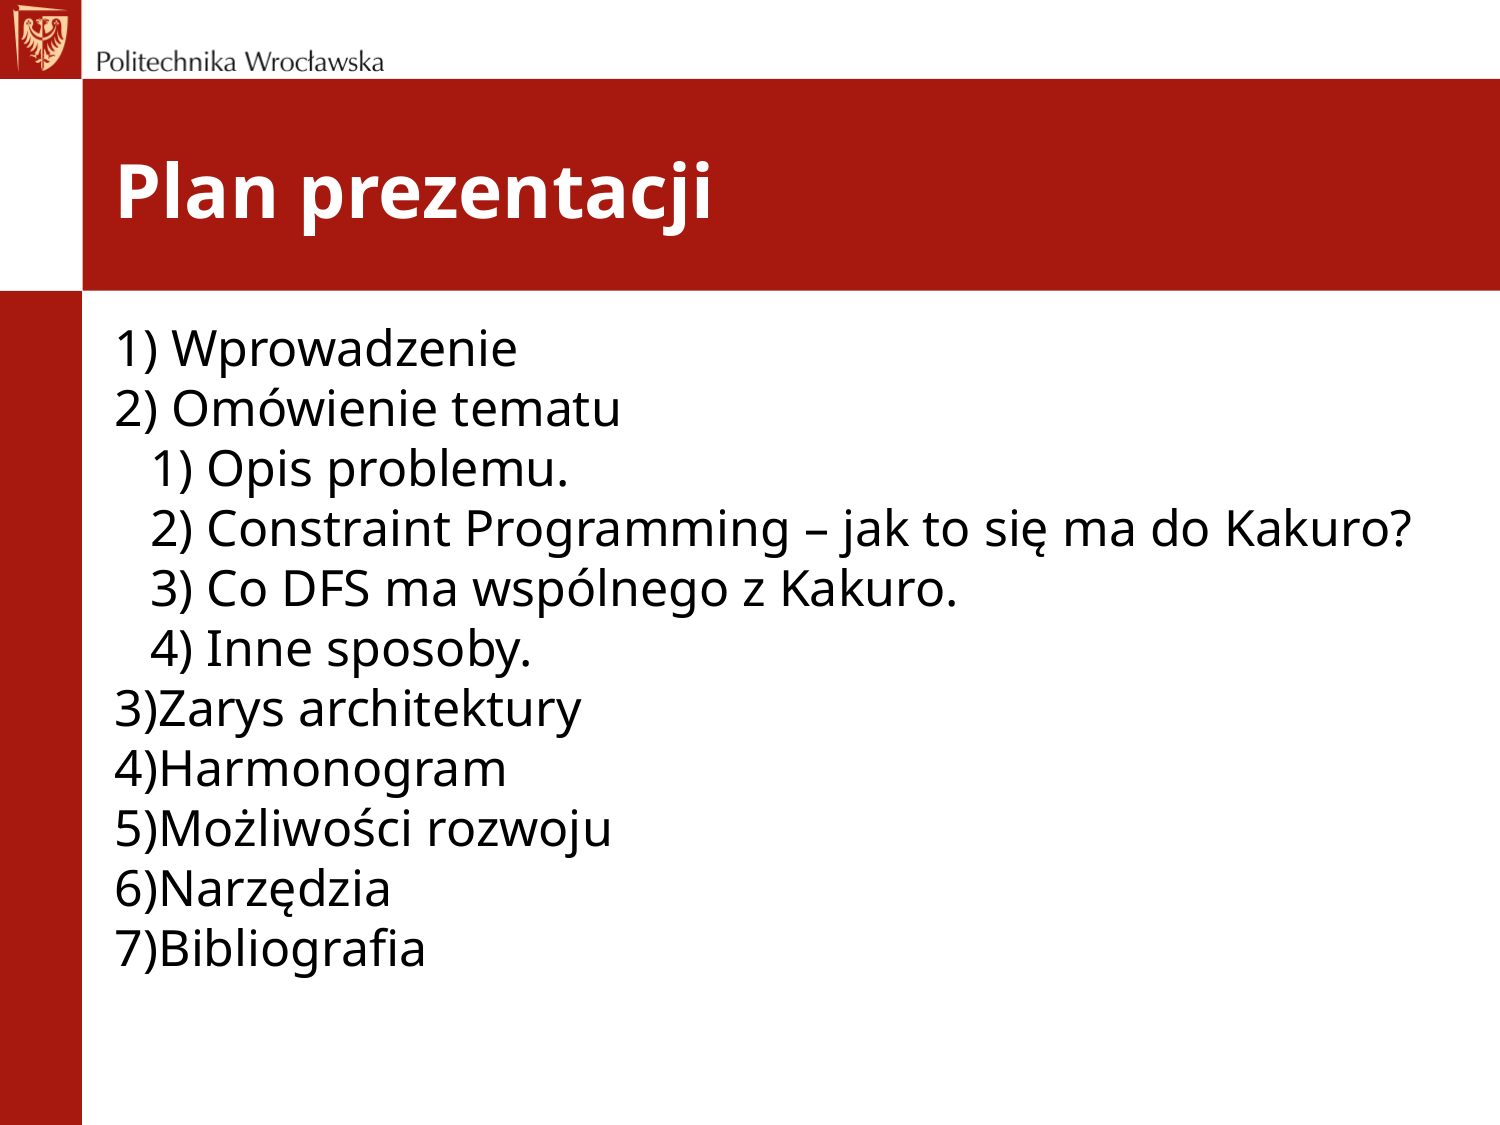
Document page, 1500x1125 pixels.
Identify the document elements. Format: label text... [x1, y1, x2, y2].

picture [0, 0, 384, 79]
text_box Plan prezentacji [100, 103, 1483, 273]
text_box Wprowadzenie Omówienie tematu Opis problemu. Constraint Programming – jak to się ma do Kakuro? Co DFS ma wspólnego z Kakuro. Inne sposoby. Zarys architektury Harmonogram Możliwości rozwoju Narzędzia Bibliografia [100, 308, 1483, 1106]
